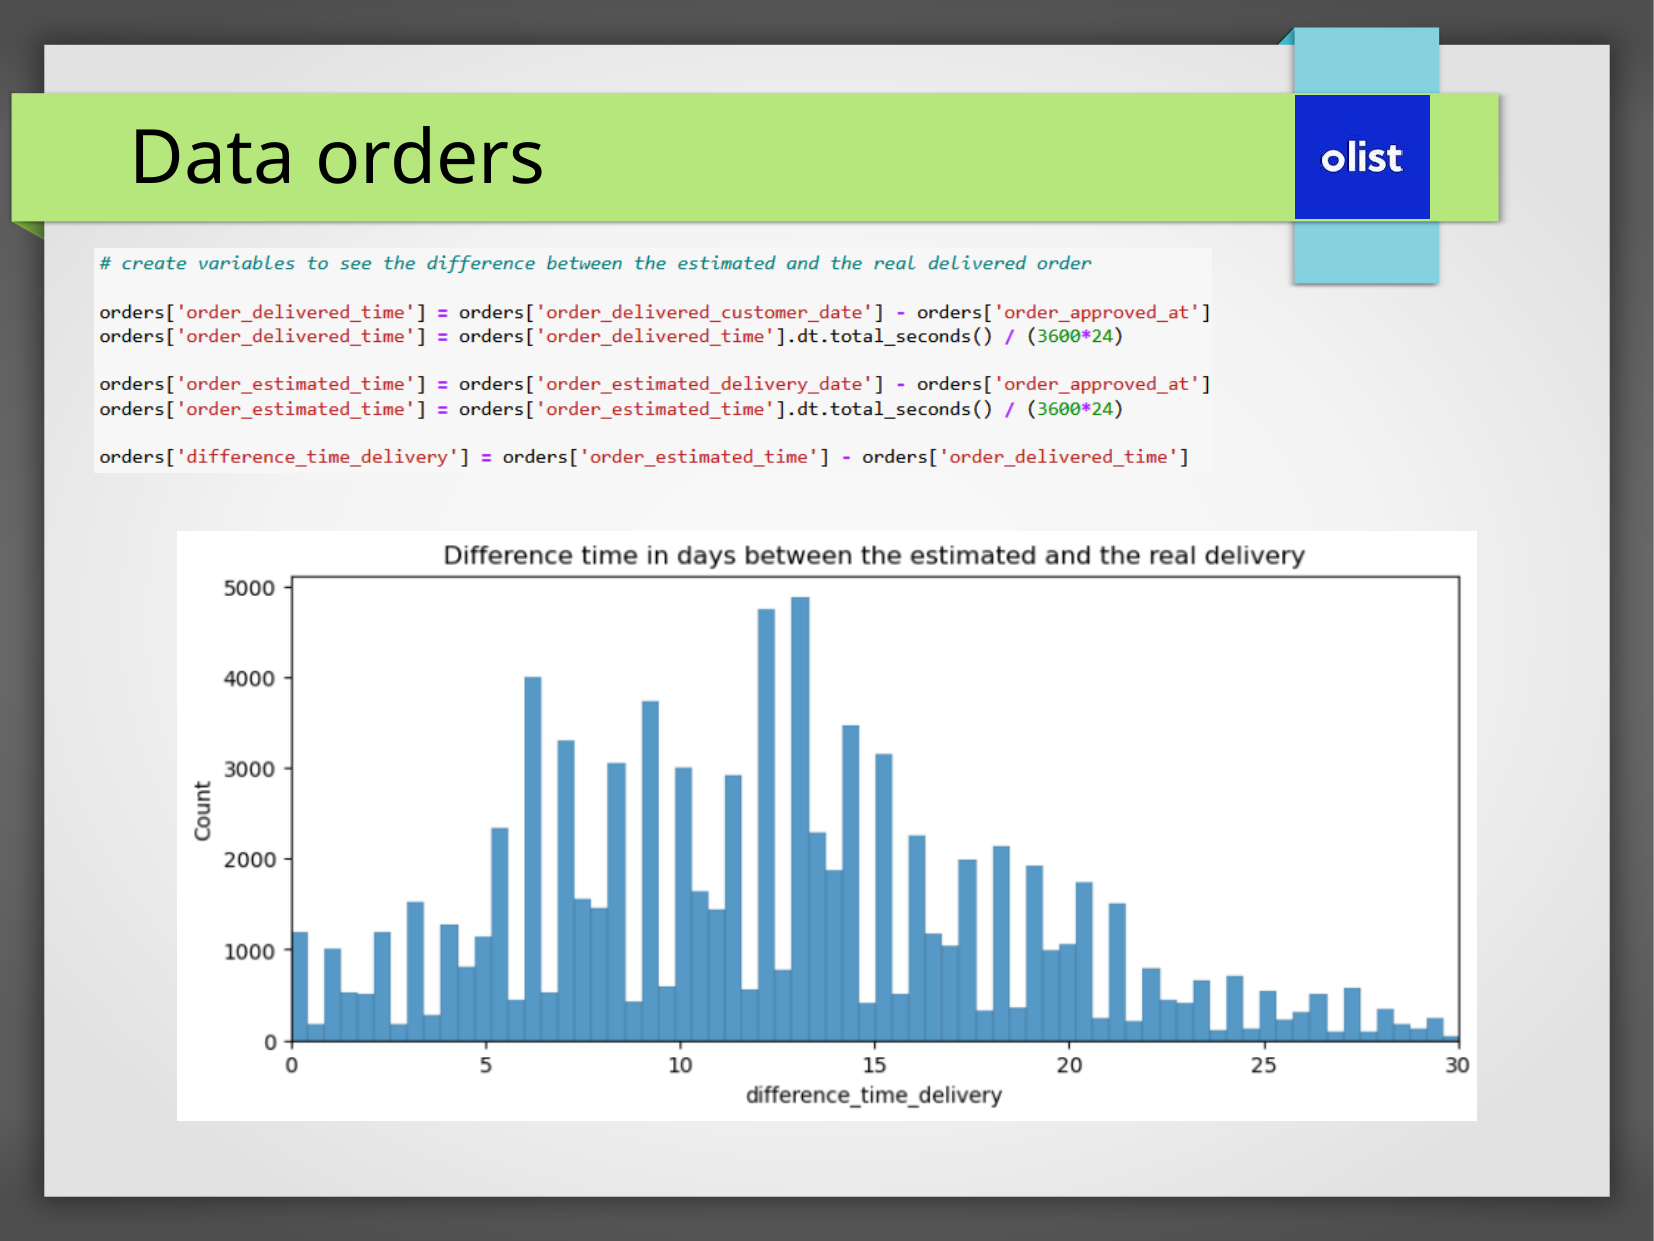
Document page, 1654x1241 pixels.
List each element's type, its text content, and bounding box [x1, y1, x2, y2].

picture [0, 0, 1654, 1241]
title Data orders [129, 95, 1295, 214]
